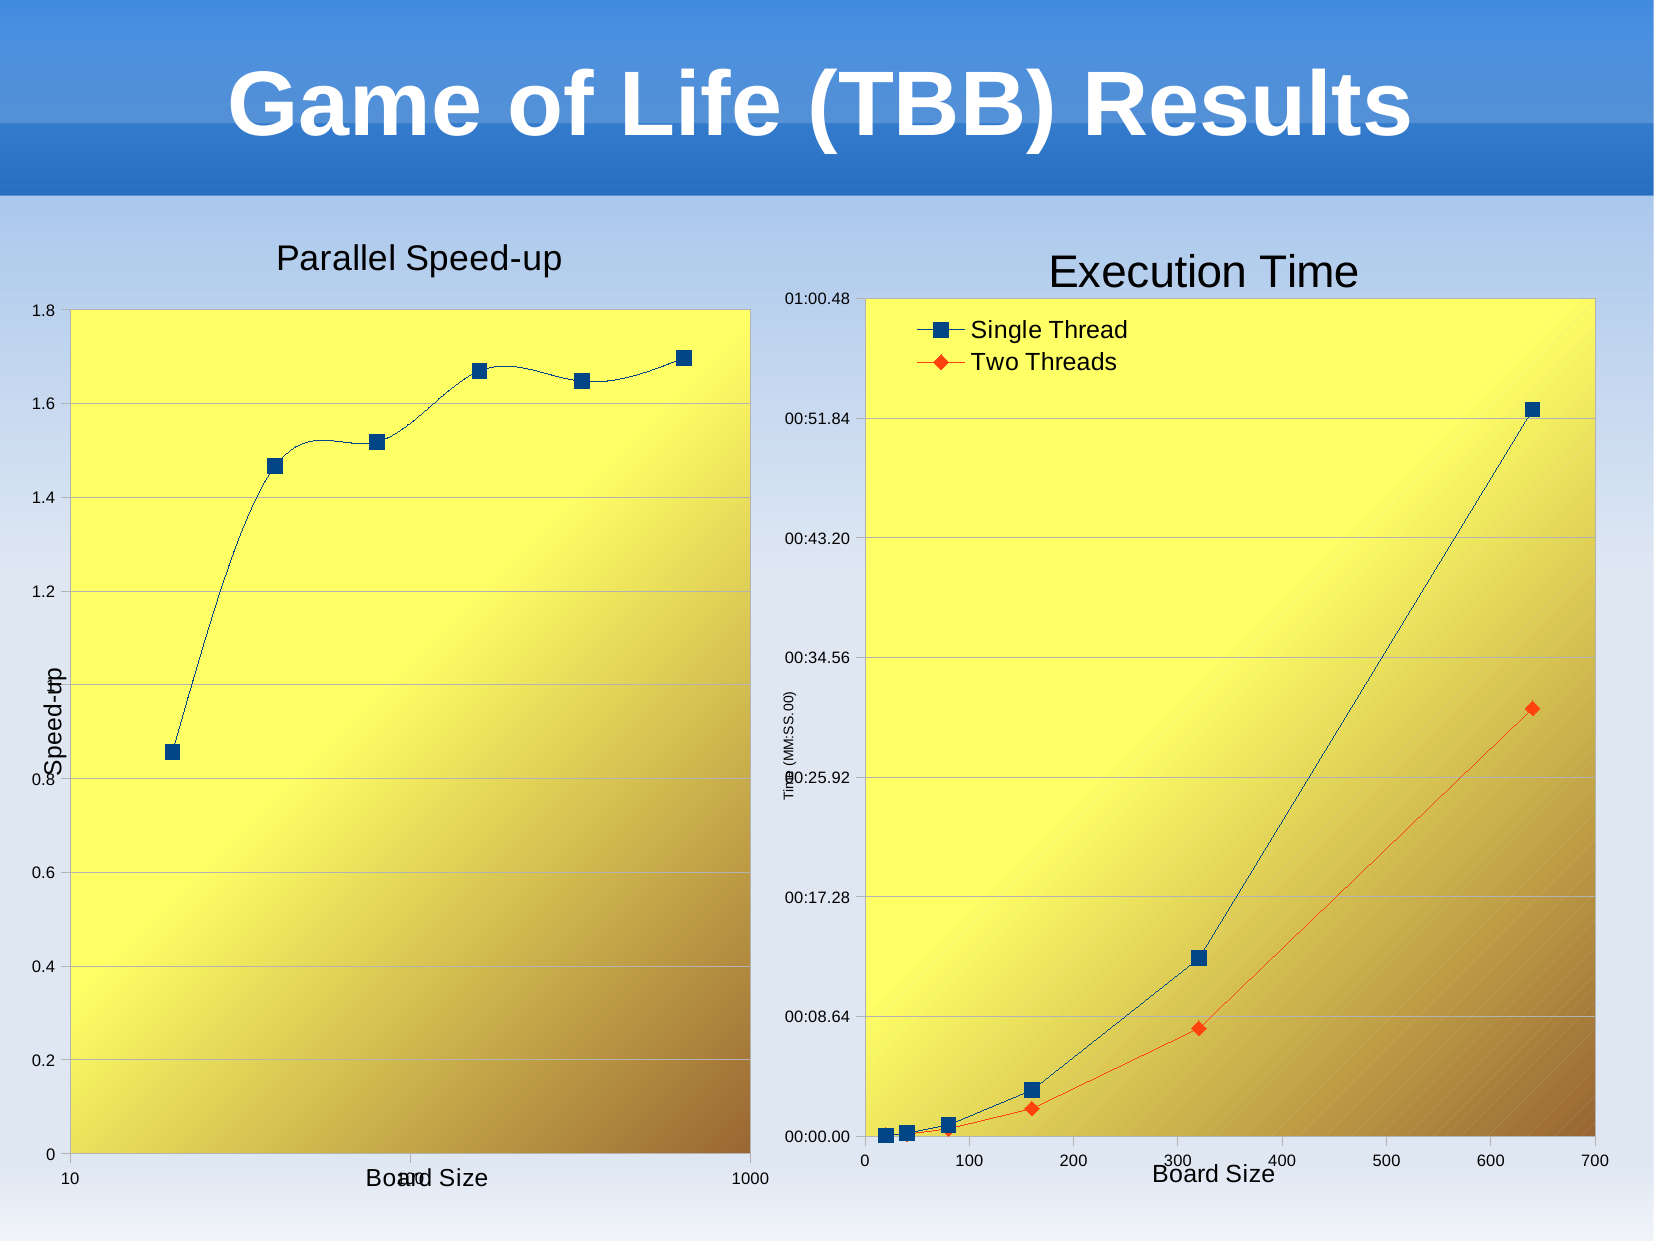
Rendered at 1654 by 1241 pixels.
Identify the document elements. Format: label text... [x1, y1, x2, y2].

picture [0, 0, 1654, 1241]
chart [29, 206, 1625, 1211]
title Game of Life (TBB) Results [76, 7, 1565, 200]
